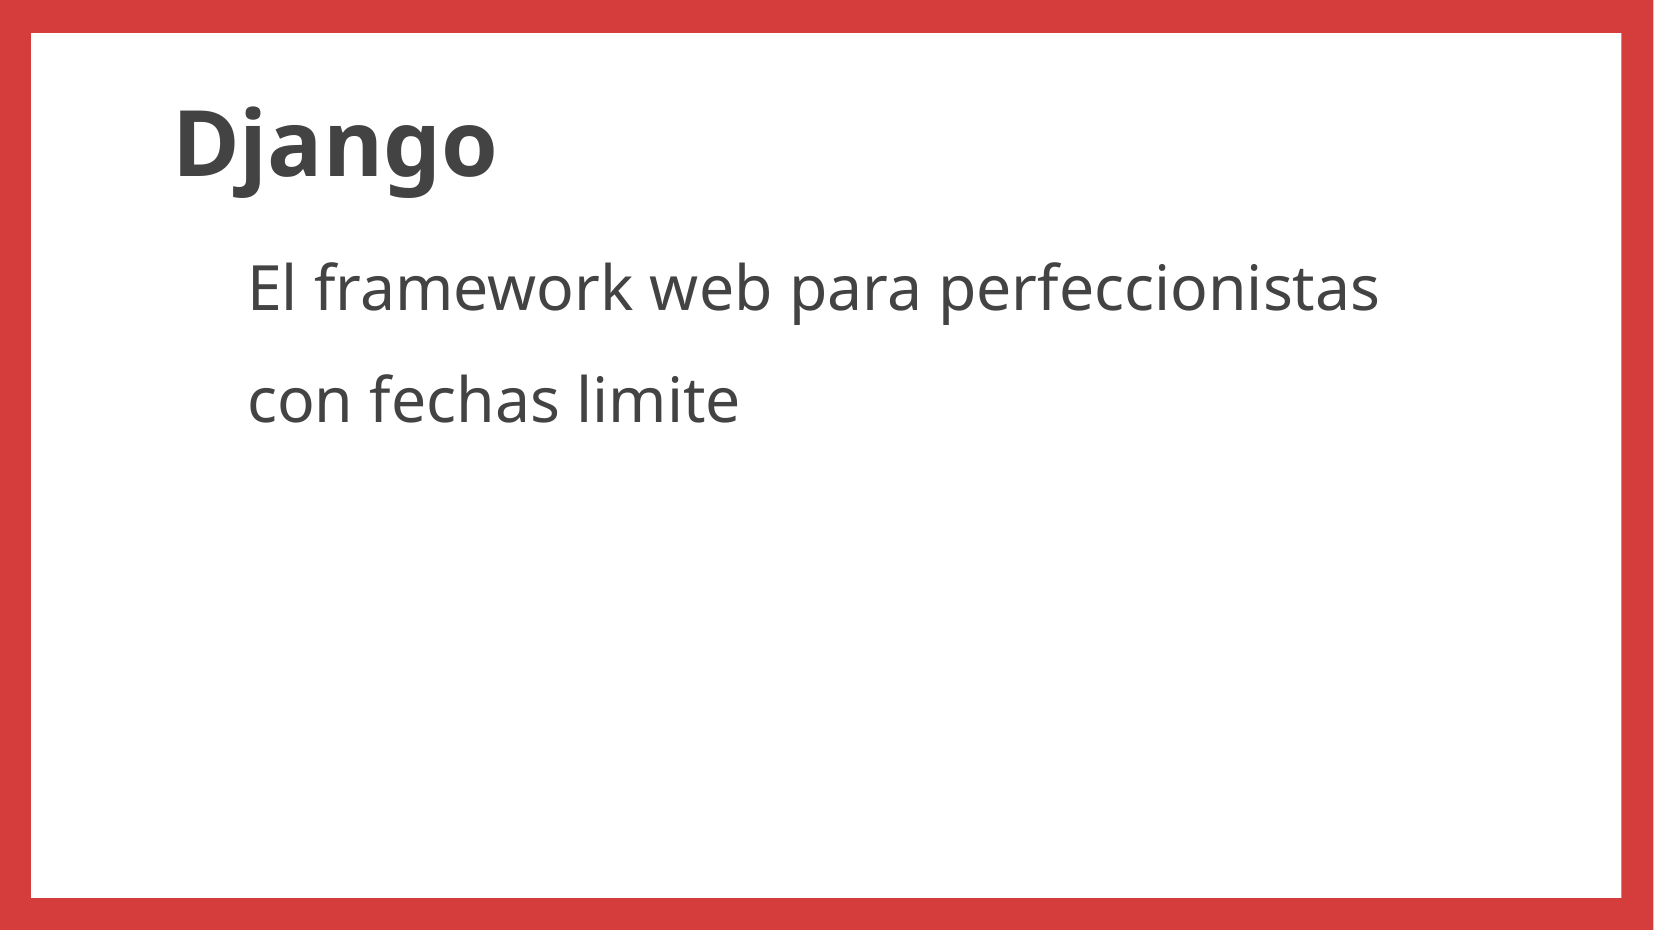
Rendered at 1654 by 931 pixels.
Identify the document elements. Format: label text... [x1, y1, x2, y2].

title Django [157, 54, 1497, 203]
list El framework web para perfeccionistas con fechas limite [157, 203, 1497, 809]
